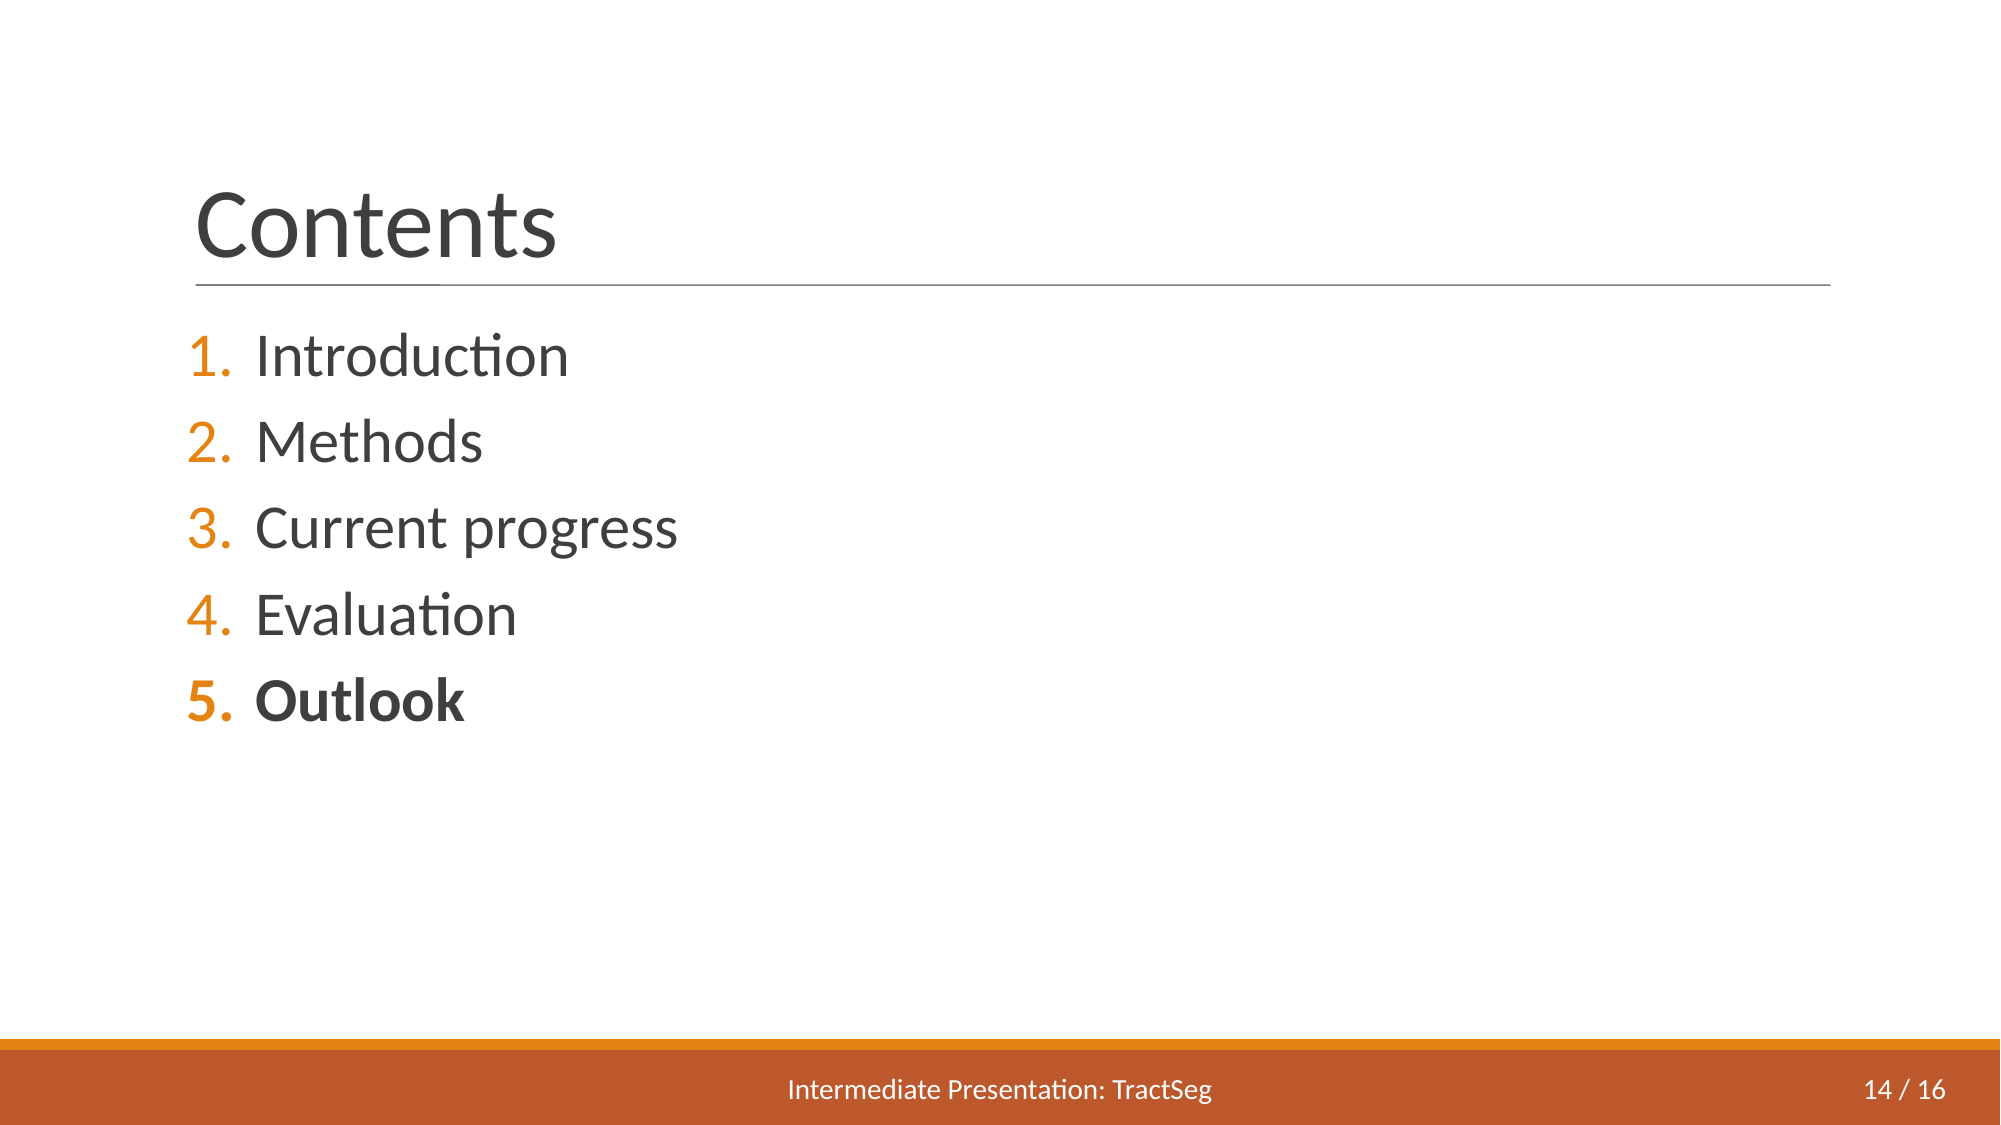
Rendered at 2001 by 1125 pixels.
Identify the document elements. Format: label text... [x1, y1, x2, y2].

title Contents [180, 47, 1830, 285]
list Introduction Methods Current progress Evaluation Outlook [180, 302, 1830, 941]
slide_number 1 / 16 [1741, 753, 1962, 1125]
slide_number Intermediate Presentation: TractSeg [552, 753, 1448, 1125]
